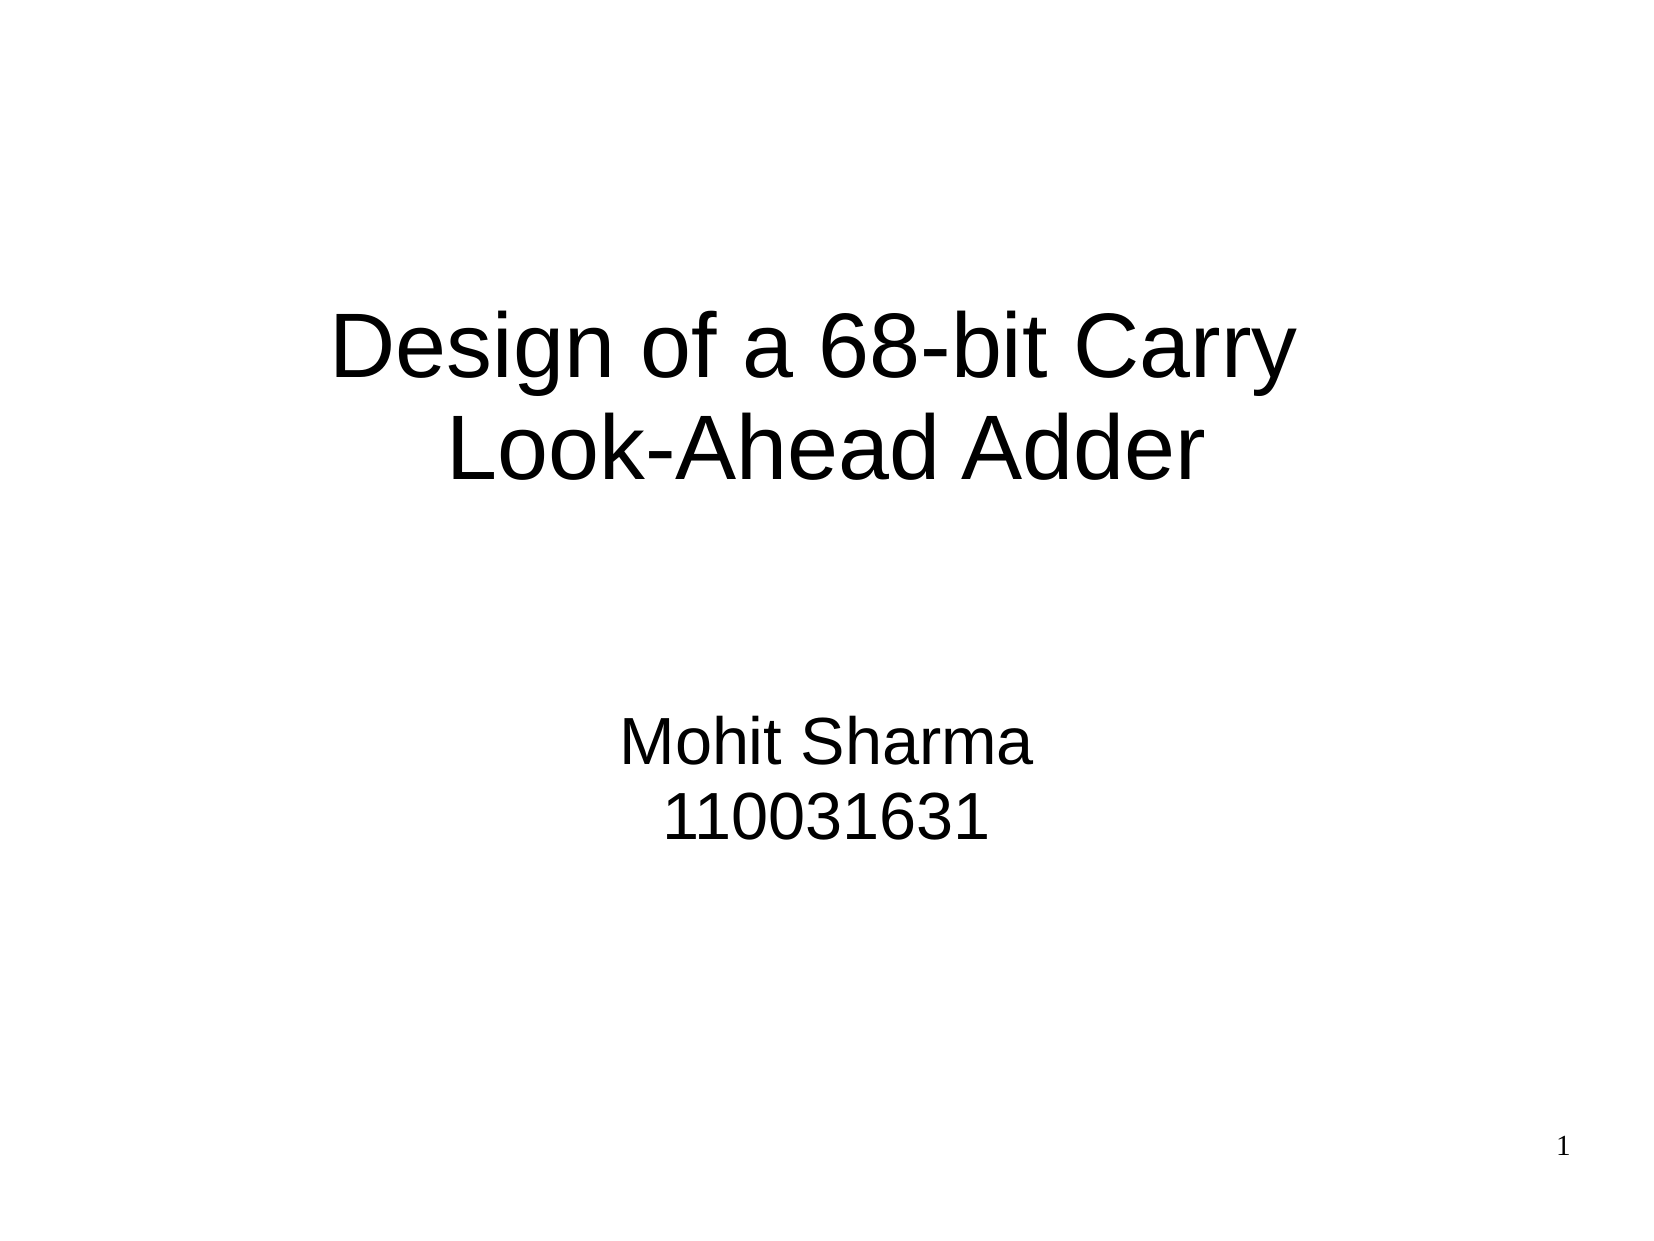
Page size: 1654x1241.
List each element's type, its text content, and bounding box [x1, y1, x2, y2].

title Design of a 68-bit Carry Look-Ahead Adder Mohit Sharma 110031631 [82, 49, 1571, 1099]
